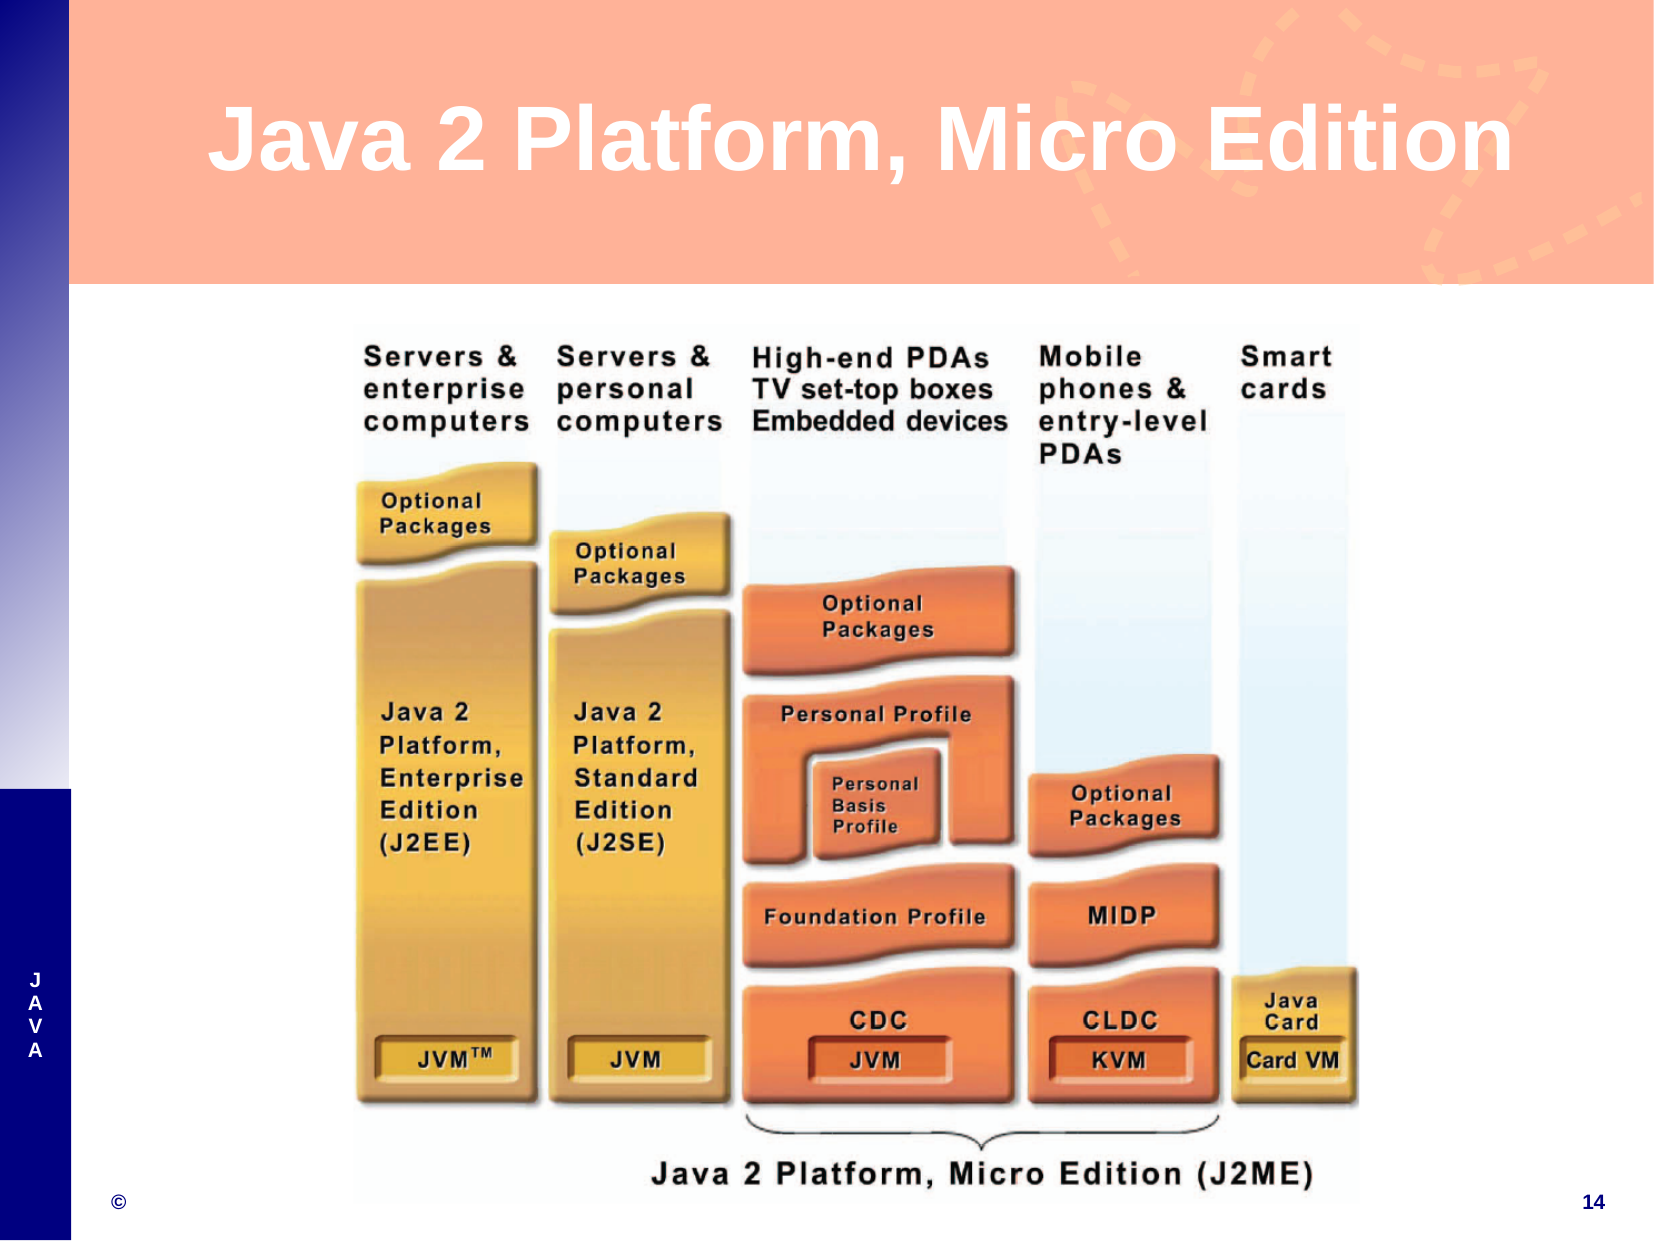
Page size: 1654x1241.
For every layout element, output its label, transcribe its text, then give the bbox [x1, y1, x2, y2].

text_box J A V A [0, 788, 71, 1241]
picture [338, 322, 1386, 1210]
title Java 2 Platform, Micro Edition [70, 34, 1654, 242]
